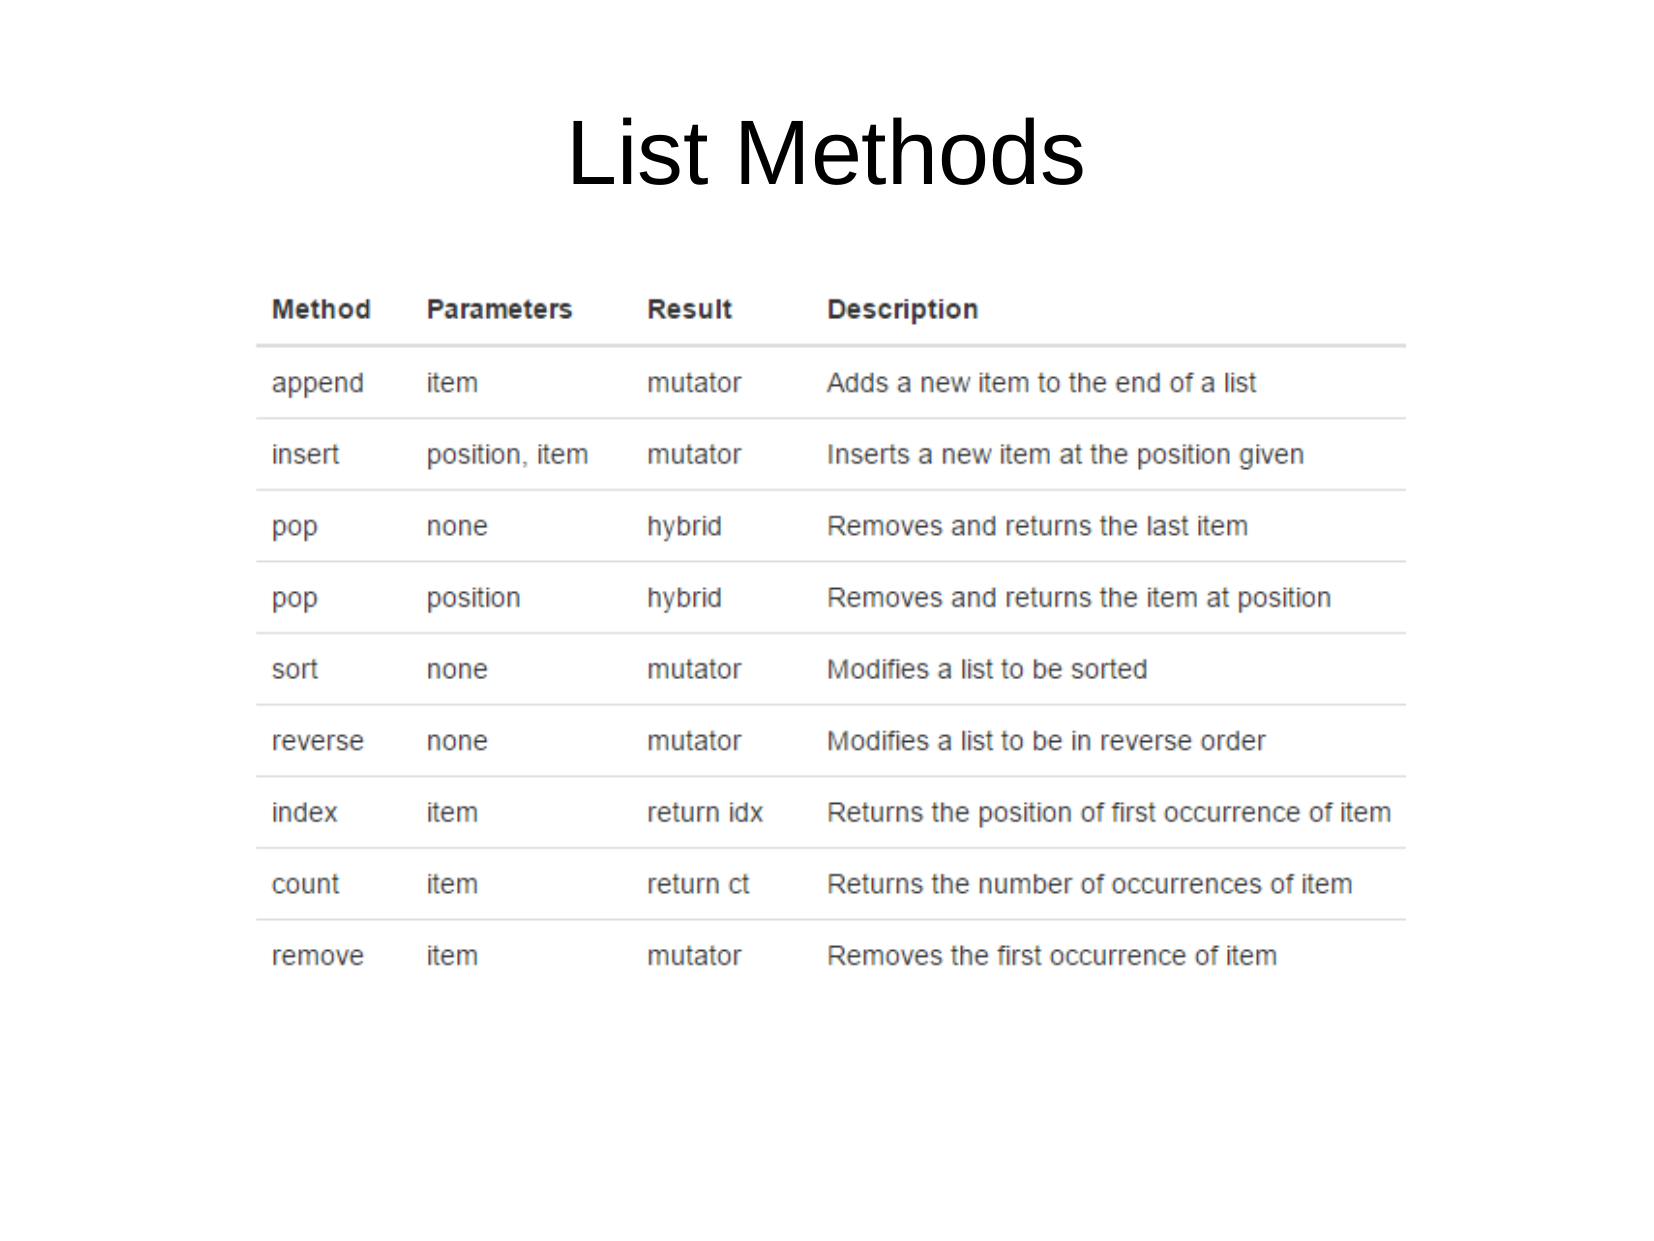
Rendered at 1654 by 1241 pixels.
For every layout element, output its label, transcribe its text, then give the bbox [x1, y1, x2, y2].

picture [247, 290, 1406, 1010]
title List Methods [82, 49, 1571, 257]
